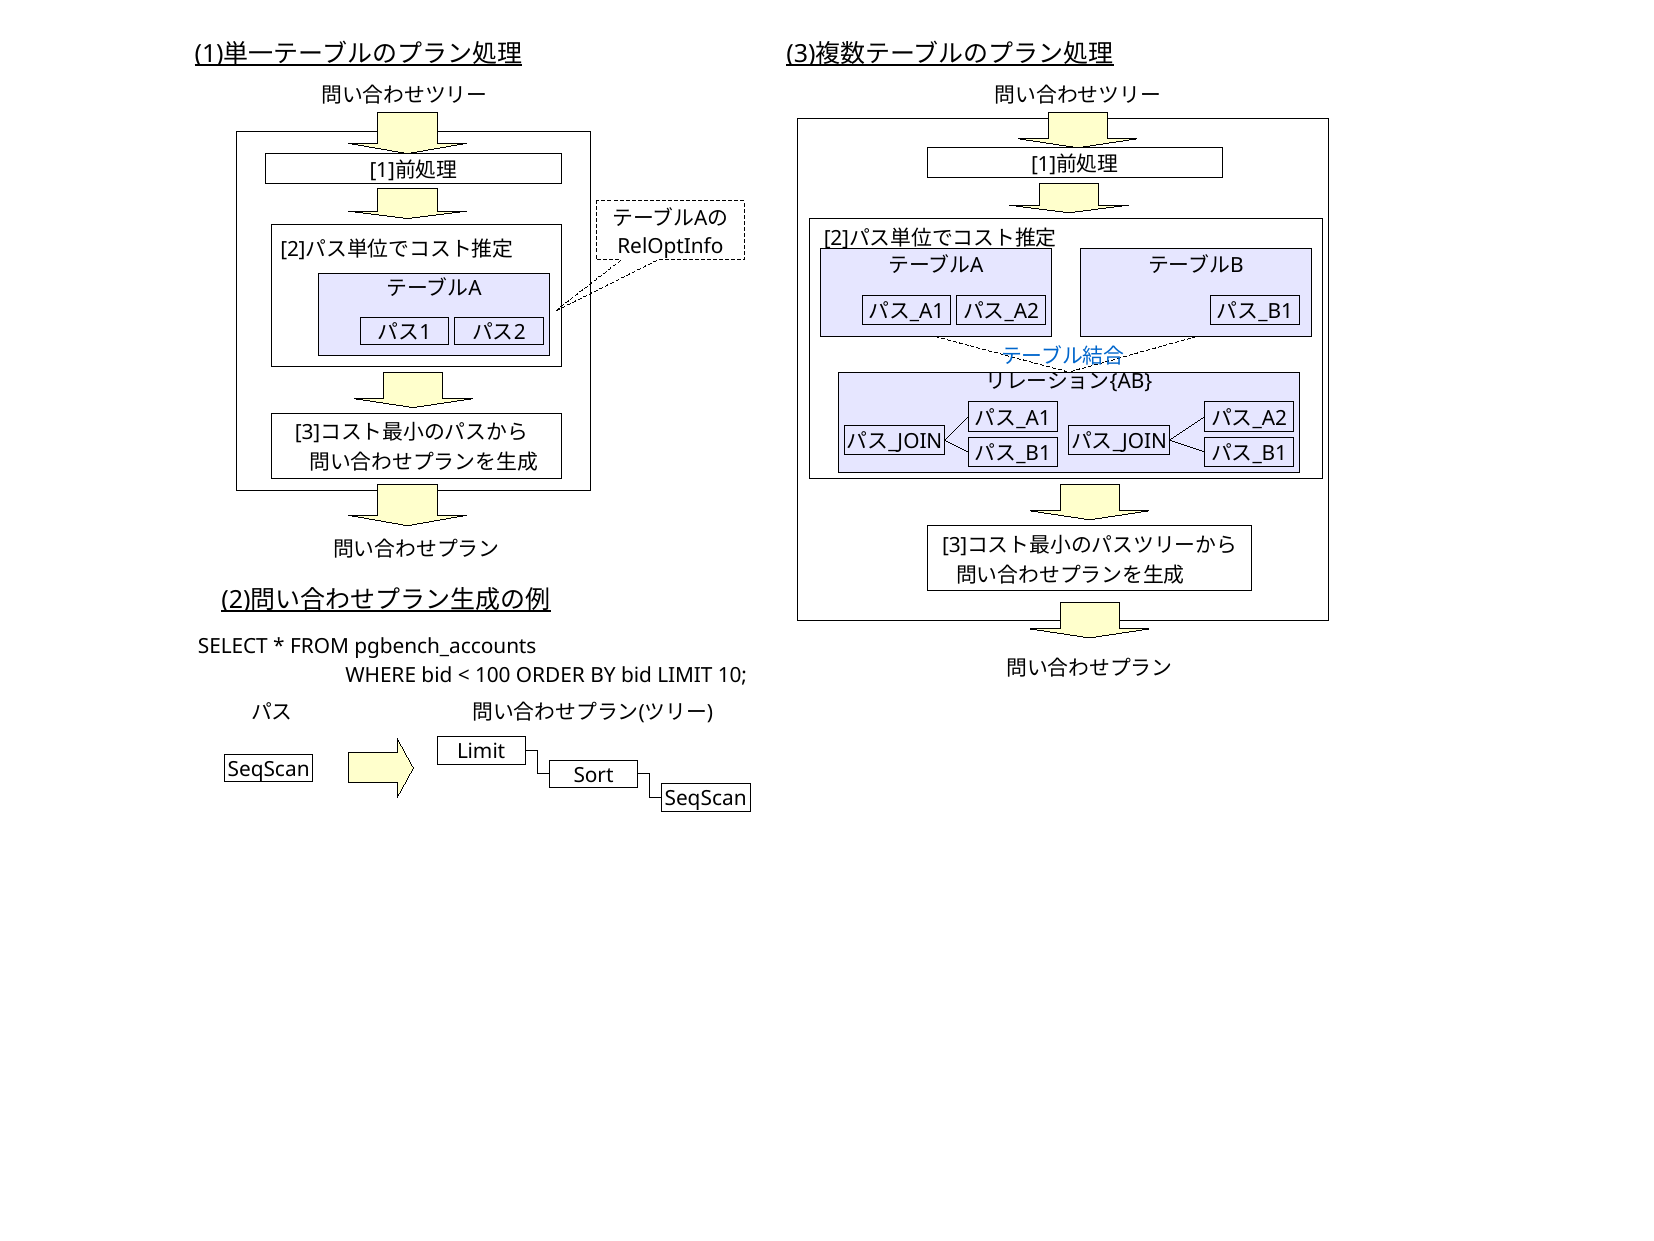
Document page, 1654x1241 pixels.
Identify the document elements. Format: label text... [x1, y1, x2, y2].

text_box 問い合わせプラン [991, 643, 1189, 704]
text_box パス_A2 [1204, 401, 1294, 432]
text_box 問い合わせプラン [318, 525, 516, 569]
text_box [348, 112, 467, 153]
text_box [348, 484, 467, 525]
text_box パス_JOIN [844, 425, 945, 455]
text_box テーブルA [820, 257, 1052, 337]
text_box SeqScan [224, 754, 313, 782]
text_box [3]コスト最小のパスツリーから 問い合わせプランを生成 [927, 525, 1252, 591]
text_box パス_A1 [968, 401, 1058, 432]
text_box (1)単一テーブルのプラン処理 (3)複数テーブルのプラン処理 [179, 26, 1138, 75]
text_box [3]コスト最小のパスから 問い合わせプランを生成 [271, 413, 562, 479]
text_box [2]パス単位でコスト推定 [265, 225, 536, 269]
text_box パス_JOIN [1068, 425, 1170, 455]
text_box [2]パス単位でコスト推定 [809, 214, 1211, 257]
text_box (2)問い合わせプラン生成の例 [206, 571, 650, 621]
text_box [1]前処理 [927, 147, 1223, 178]
text_box [1018, 112, 1137, 147]
text_box 問い合わせツリー [979, 70, 1177, 114]
text_box テーブルAの RelOptInfo [555, 200, 745, 311]
text_box [348, 188, 467, 219]
text_box パス 問い合わせプラン(ツリー) [236, 687, 737, 731]
text_box パス2 [454, 317, 544, 345]
text_box SELECT * FROM pgbench_accounts WHERE bid < 100 ORDER BY bid LIMIT 10; [183, 624, 773, 696]
text_box テーブル結合 [986, 332, 1158, 376]
text_box パス_B1 [1210, 295, 1300, 325]
text_box テーブルA [318, 273, 550, 356]
text_box [1030, 484, 1149, 520]
text_box [348, 738, 414, 798]
text_box パス_A2 [956, 295, 1046, 325]
text_box リレーション{AB} [838, 372, 1300, 473]
text_box 問い合わせツリー [306, 75, 504, 114]
text_box [1]前処理 [265, 153, 562, 184]
text_box SeqScan [661, 783, 751, 812]
text_box Limit [437, 736, 526, 765]
text_box パス_B1 [968, 437, 1058, 467]
text_box [1009, 183, 1129, 213]
text_box パス_B1 [1204, 437, 1294, 467]
text_box パス_A1 [862, 295, 951, 325]
text_box パス1 [360, 317, 449, 345]
text_box [354, 372, 473, 408]
text_box テーブルB [1080, 248, 1312, 337]
text_box Sort [549, 760, 638, 788]
text_box [1030, 602, 1149, 638]
